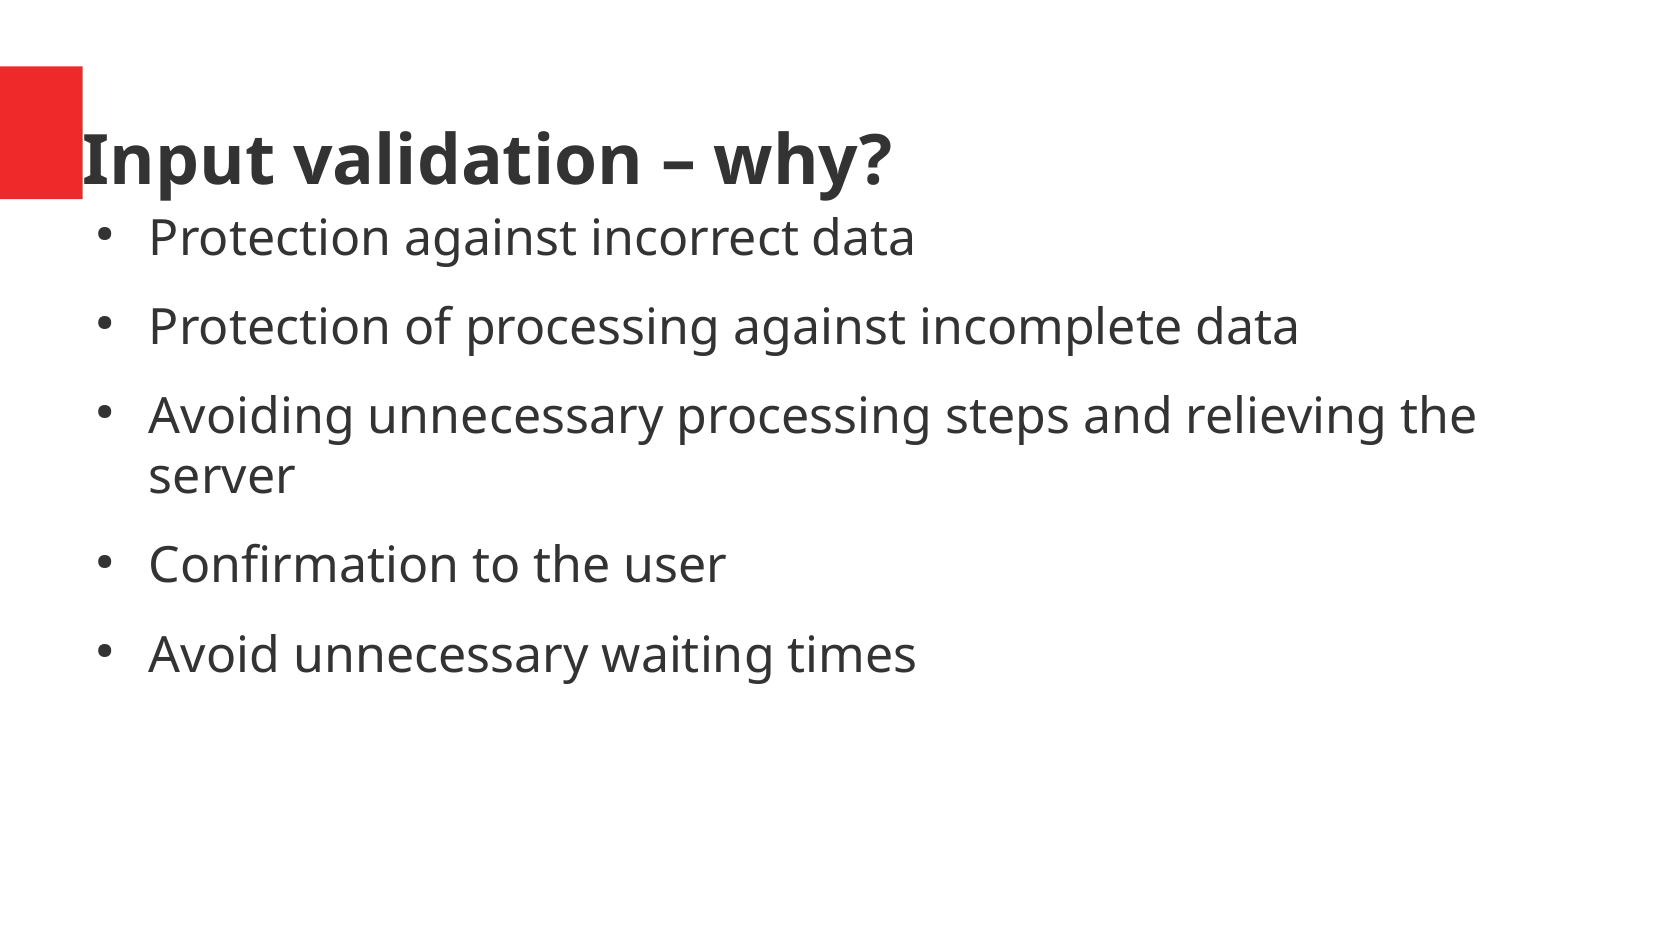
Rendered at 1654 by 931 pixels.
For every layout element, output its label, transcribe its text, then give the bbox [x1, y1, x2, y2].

list Protection against incorrect data Protection of processing against incomplete data Avoiding unnecessary processing steps and relieving the server Confirmation to the user Avoid unnecessary waiting times [78, 205, 1567, 804]
title Input validation – why? [82, 33, 1571, 196]
